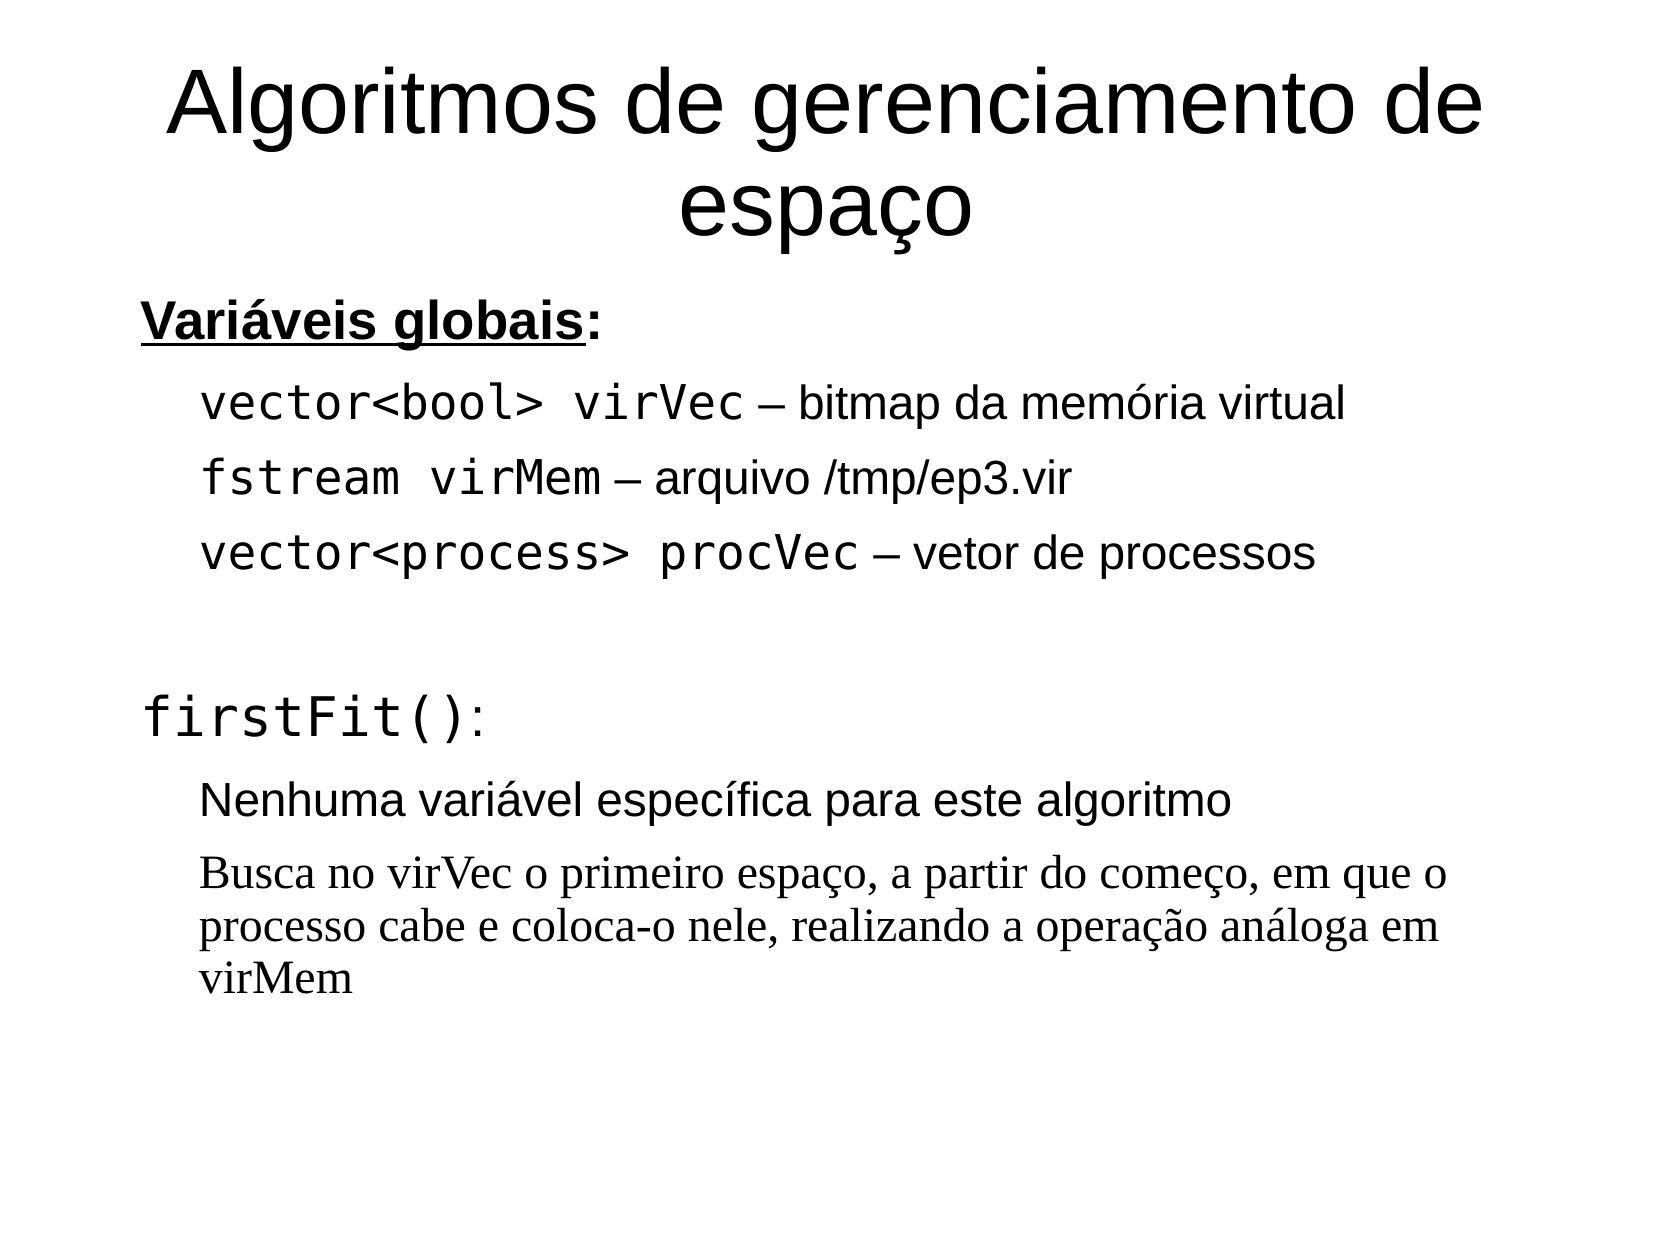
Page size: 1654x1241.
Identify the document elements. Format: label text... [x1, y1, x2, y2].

list Variáveis globais: vector<bool> virVec – bitmap da memória virtual fstream virMem – arquivo /tmp/ep3.vir vector<process> procVec – vetor de processos firstFit(): Nenhuma variável específica para este algoritmo Busca no virVec o primeiro espaço, a partir do começo, em que o processo cabe e coloca-o nele, realizando a operação análoga em virMem [82, 290, 1571, 1010]
title Algoritmos de gerenciamento de espaço [82, 49, 1571, 257]
